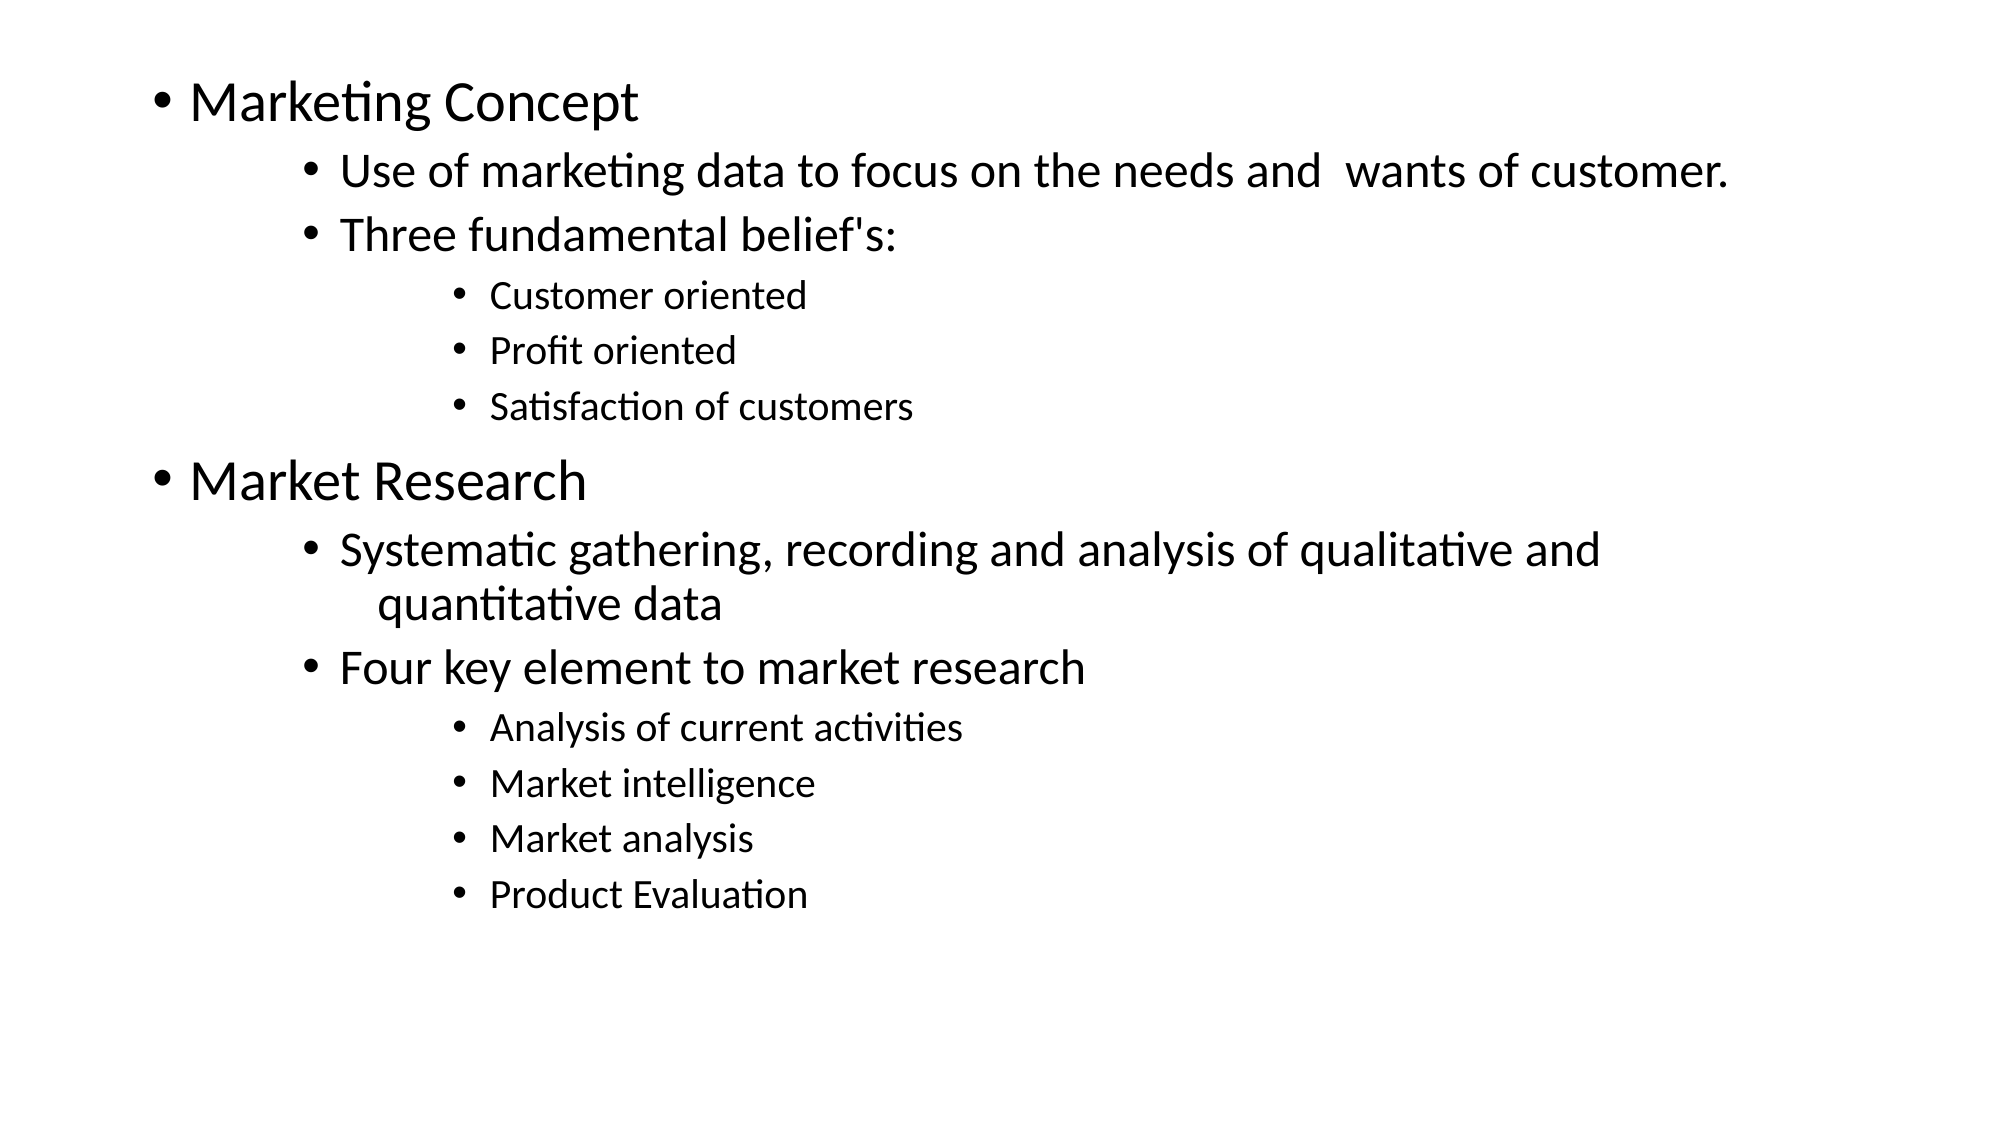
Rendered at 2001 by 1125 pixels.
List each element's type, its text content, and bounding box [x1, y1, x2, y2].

list Marketing Concept Use of marketing data to focus on the needs and wants of customer. Three fundamental belief's: Customer oriented Profit oriented Satisfaction of customers Market Research Systematic gathering, recording and analysis of qualitative and quantitative data Four key element to market research Analysis of current activities Market intelligence Market analysis Product Evaluation [137, 63, 1863, 1014]
